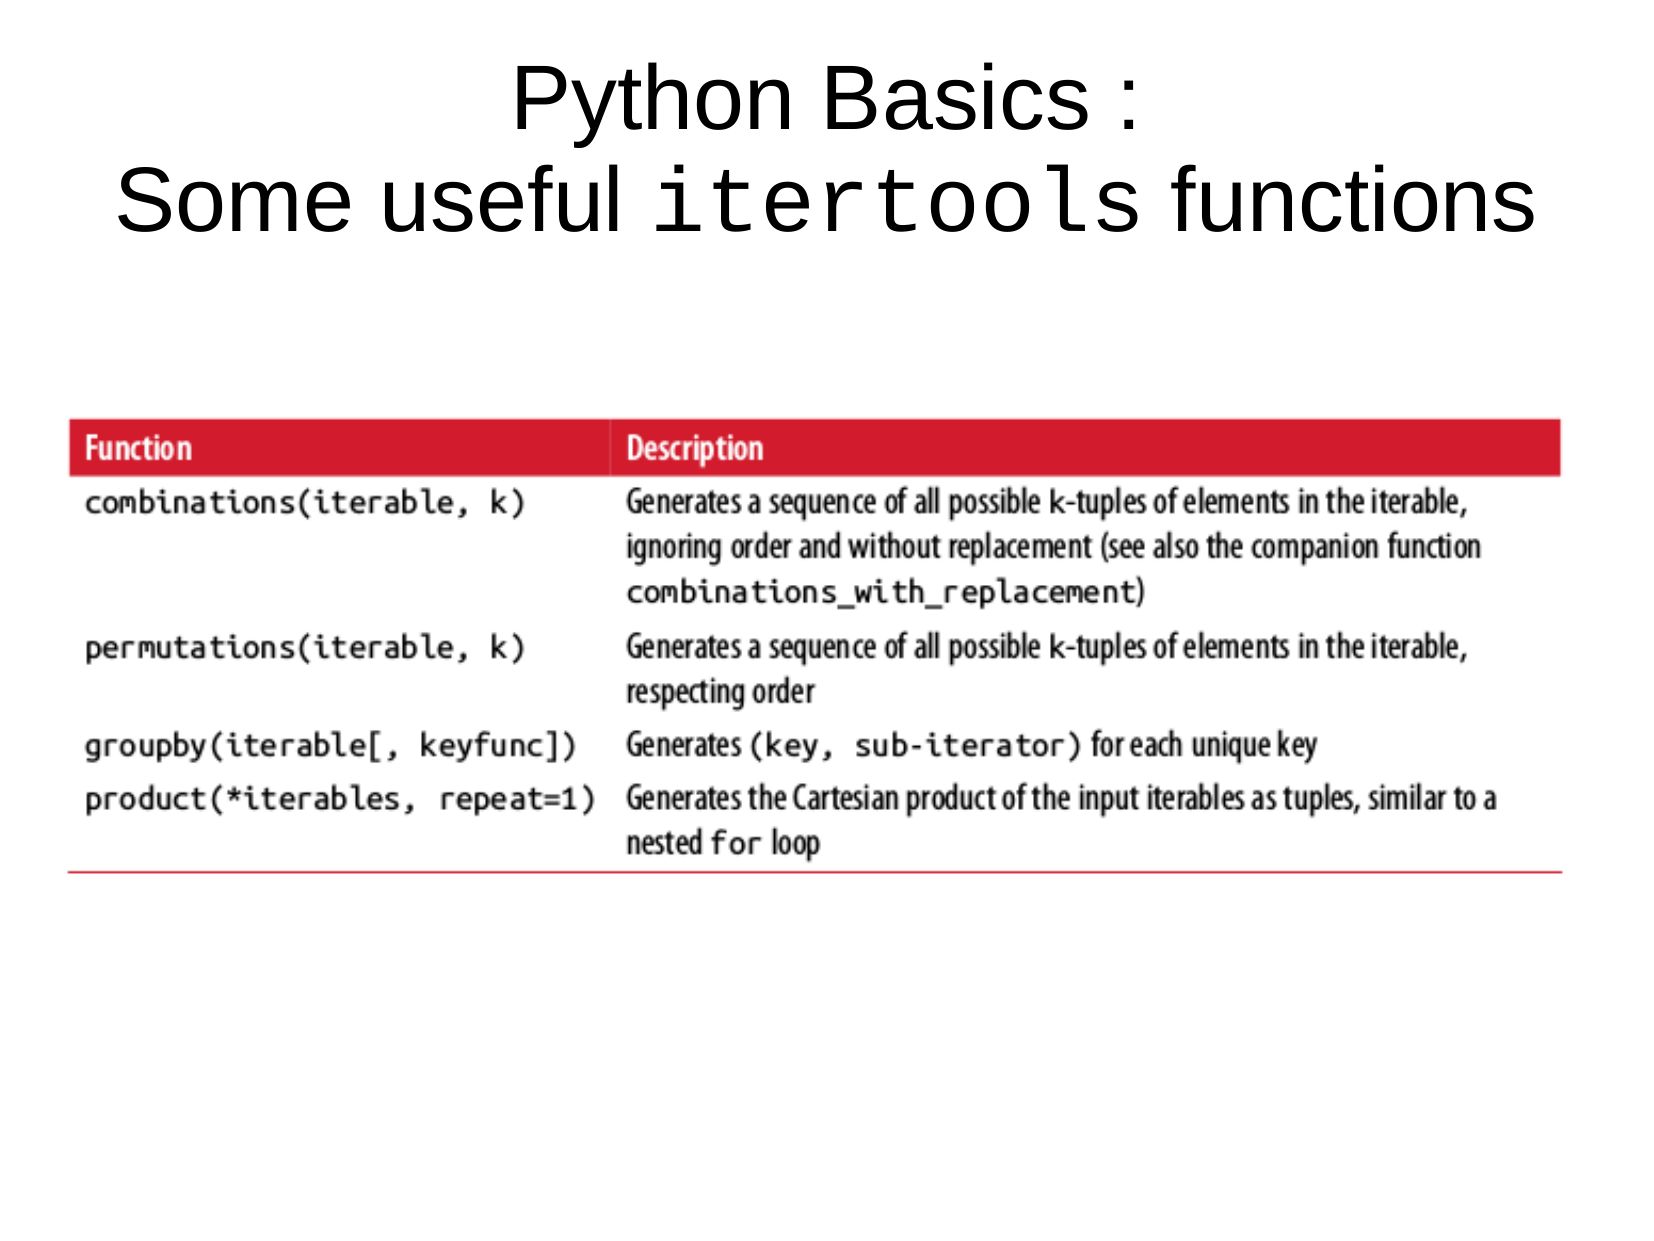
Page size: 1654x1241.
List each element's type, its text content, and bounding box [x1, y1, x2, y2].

picture [49, 405, 1595, 909]
title Python Basics : Some useful itertools functions [82, 46, 1571, 260]
